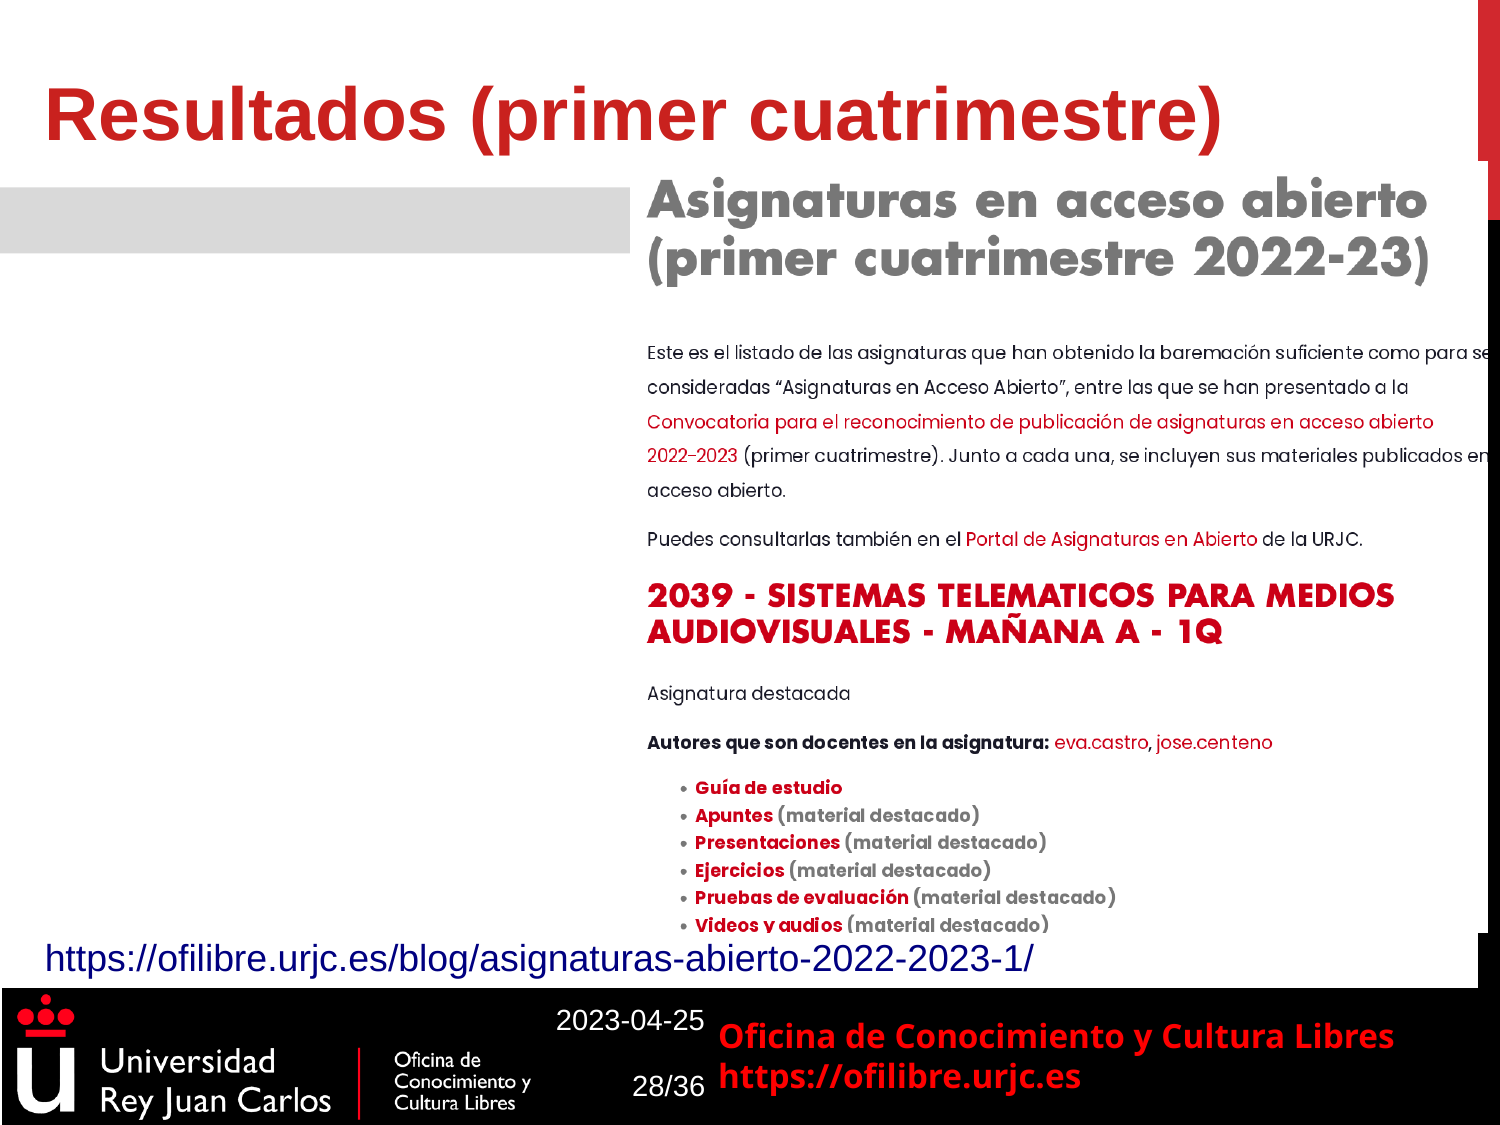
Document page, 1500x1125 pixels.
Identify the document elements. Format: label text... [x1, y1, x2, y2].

text_box https://ofilibre.urjc.es/blog/asignaturas-abierto-2022-2023-1/ [30, 930, 1050, 987]
picture [17, 994, 531, 1120]
text_box Resultados (primer cuatrimestre) [30, 64, 1306, 248]
title [75, 7, 1425, 161]
picture [630, 161, 1488, 934]
